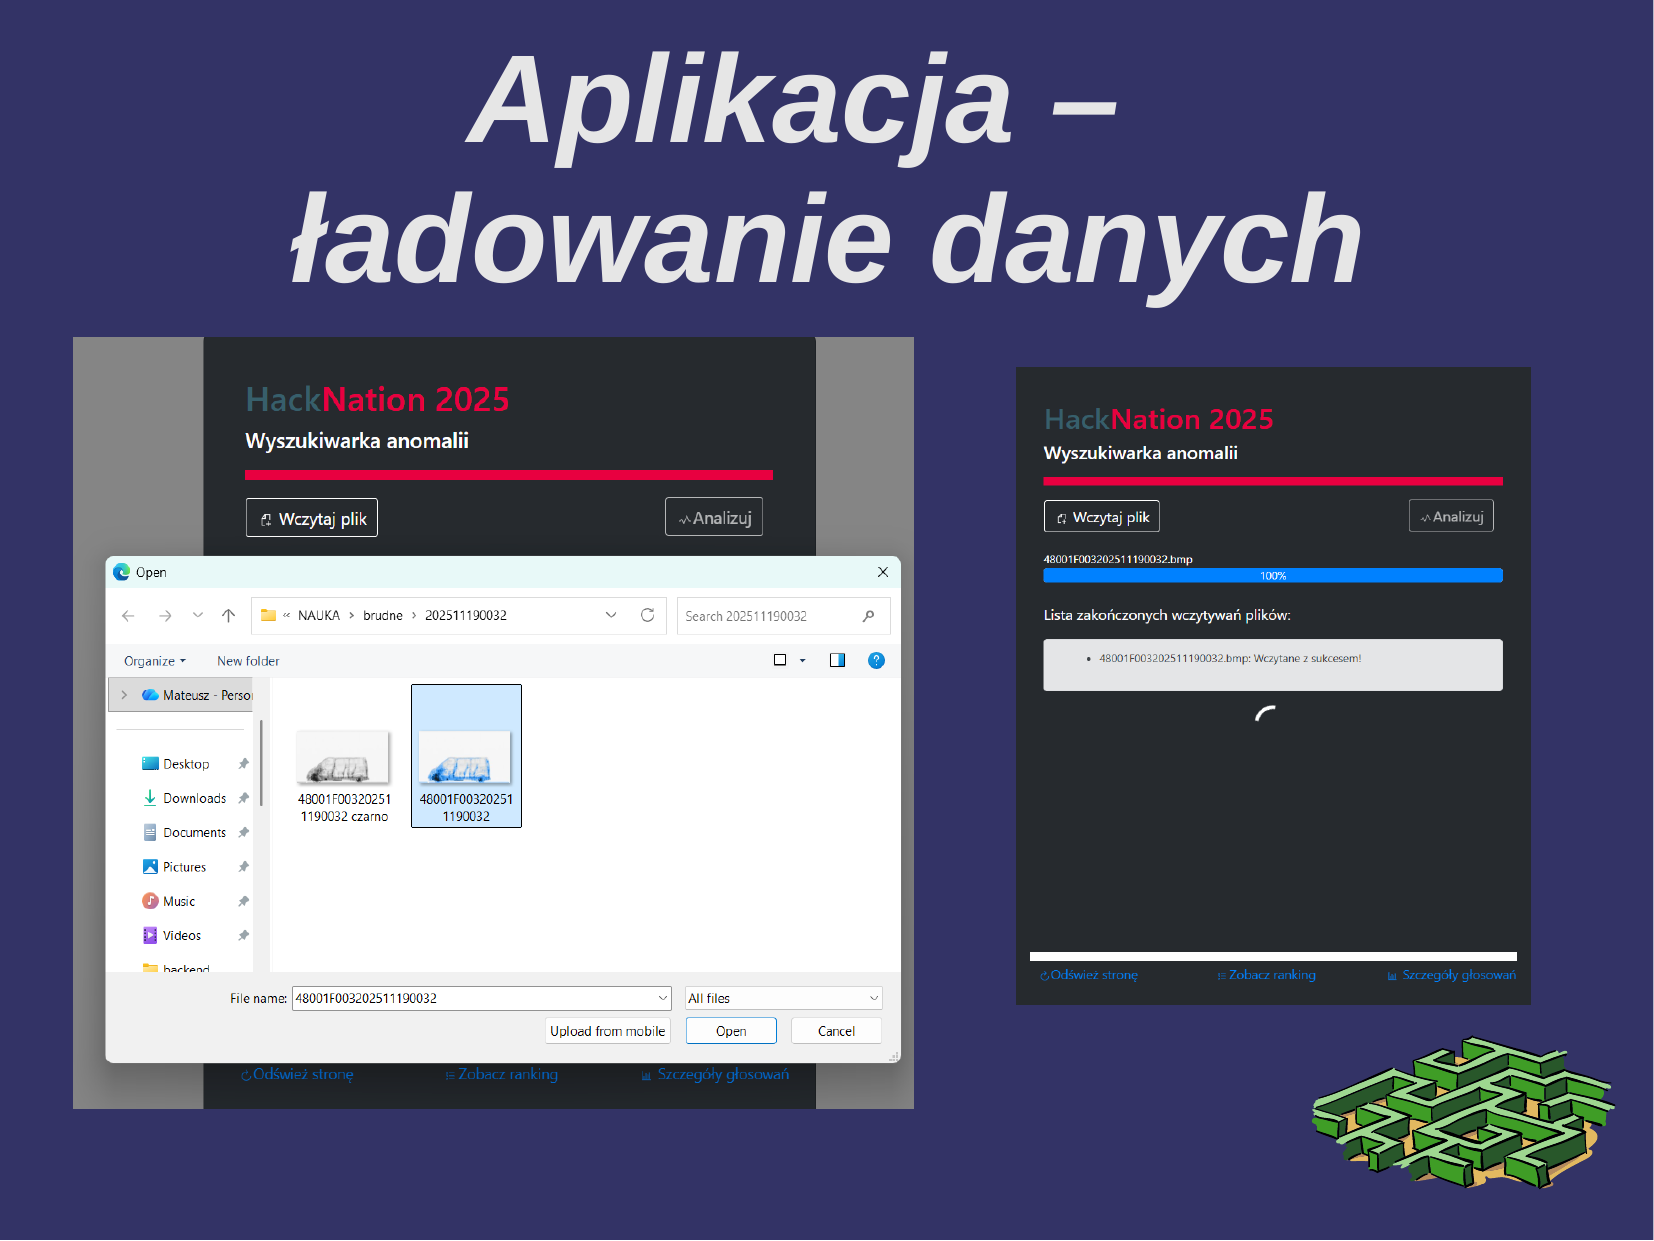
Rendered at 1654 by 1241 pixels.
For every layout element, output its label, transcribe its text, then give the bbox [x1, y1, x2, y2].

picture [73, 337, 914, 1109]
title Aplikacja – ładowanie danych [105, 15, 1518, 323]
picture [1016, 367, 1531, 1006]
